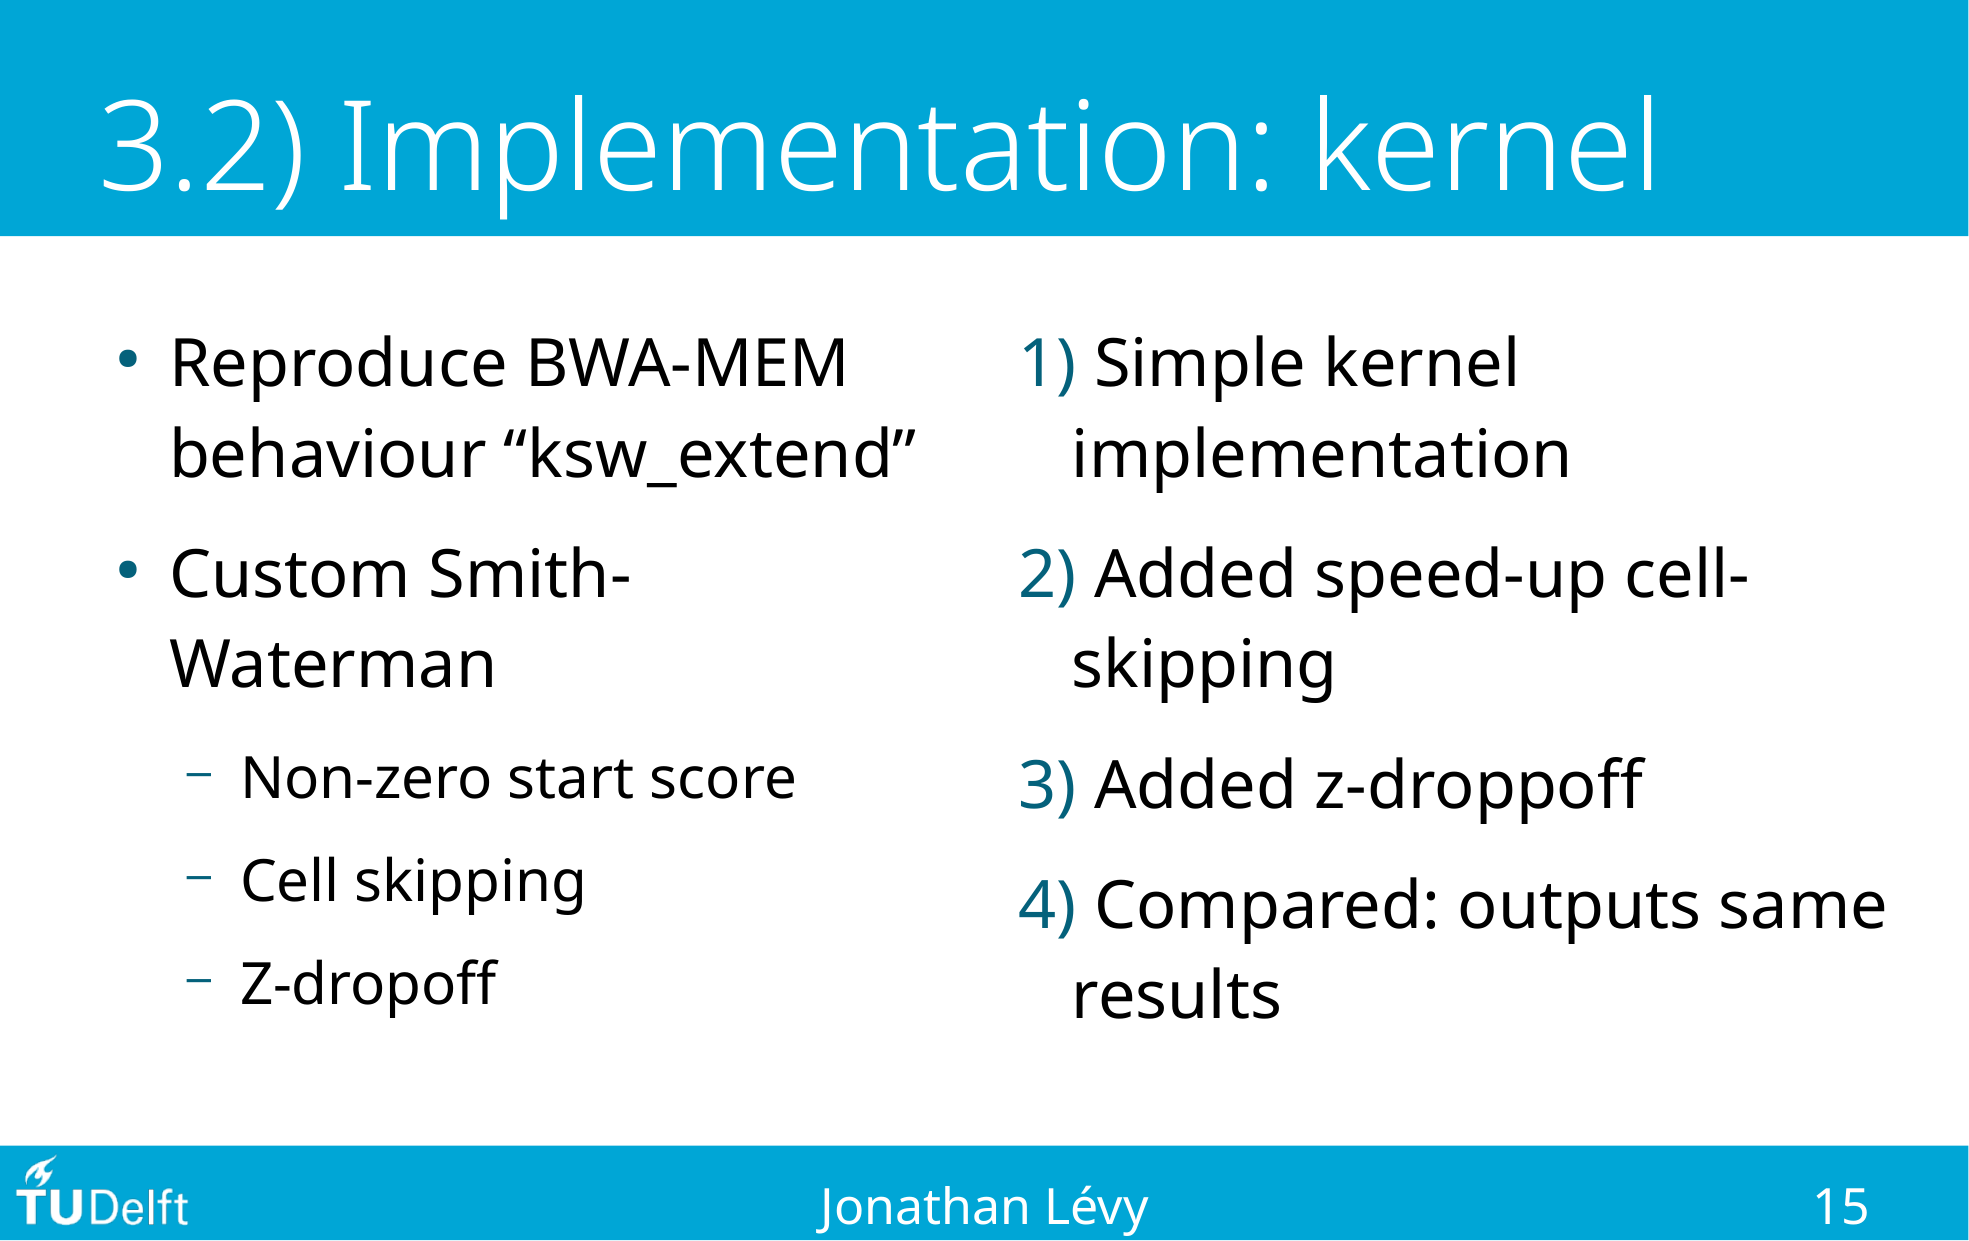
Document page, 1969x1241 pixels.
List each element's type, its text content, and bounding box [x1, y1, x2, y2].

title 3.2) Implementation: kernel [98, 19, 1870, 227]
list Simple kernel implementation Added speed-up cell-skipping Added z-droppoff Compared: outputs same results [1001, 315, 1914, 1081]
list Reproduce BWA-MEM behaviour “ksw_extend” Custom Smith-Waterman Non-zero start score Cell skipping Z-dropoff [98, 315, 958, 1081]
